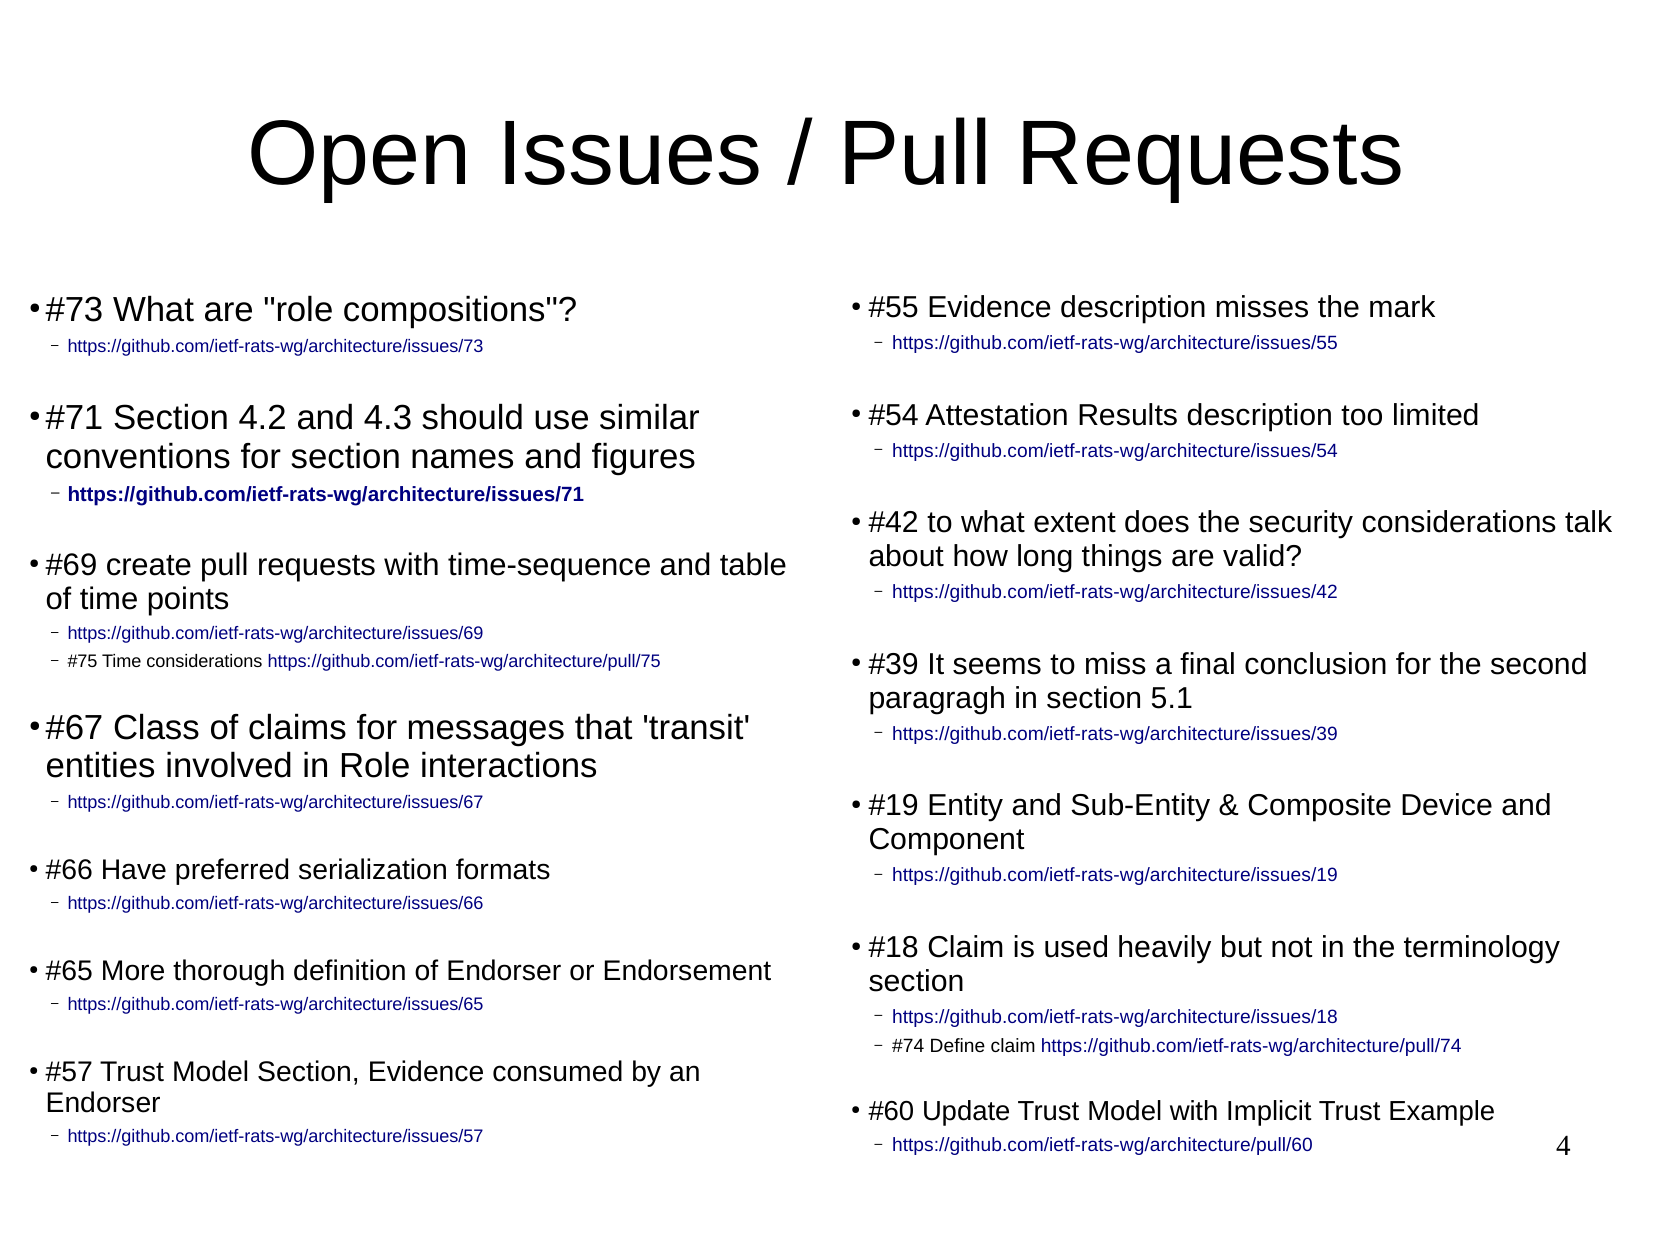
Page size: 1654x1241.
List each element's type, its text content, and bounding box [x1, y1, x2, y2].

title Open Issues / Pull Requests [82, 49, 1571, 257]
list #73 What are "role compositions"? https://github.com/ietf-rats-wg/architecture/issues/73 #71 Section 4.2 and 4.3 should use similar conventions for section names and figures https://github.com/ietf-rats-wg/architecture/issues/71 #69 create pull requests with time-sequence and table of time points https://github.com/ietf-rats-wg/architecture/issues/69 #75 Time considerations https://github.com/ietf-rats-wg/architecture/pull/75 #67 Class of claims for messages that 'transit' entities involved in Role interactions https://github.com/ietf-rats-wg/architecture/issues/67 #66 Have preferred serialization formats https://github.com/ietf-rats-wg/architecture/issues/66 #65 More thorough definition of Endorser or Endorsement https://github.com/ietf-rats-wg/architecture/issues/65 #57 Trust Model Section, Evidence consumed by an Endorser https://github.com/ietf-rats-wg/architecture/issues/57 [23, 290, 809, 1158]
list #55 Evidence description misses the mark https://github.com/ietf-rats-wg/architecture/issues/55 #54 Attestation Results description too limited https://github.com/ietf-rats-wg/architecture/issues/54 #42 to what extent does the security considerations talk about how long things are valid? https://github.com/ietf-rats-wg/architecture/issues/42 #39 It seems to miss a final conclusion for the second paragragh in section 5.1 https://github.com/ietf-rats-wg/architecture/issues/39 #19 Entity and Sub-Entity & Composite Device and Component https://github.com/ietf-rats-wg/architecture/issues/19 #18 Claim is used heavily but not in the terminology section https://github.com/ietf-rats-wg/architecture/issues/18 #74 Define claim https://github.com/ietf-rats-wg/architecture/pull/74 #60 Update Trust Model with Implicit Trust Example https://github.com/ietf-rats-wg/architecture/pull/60 [845, 290, 1630, 1158]
